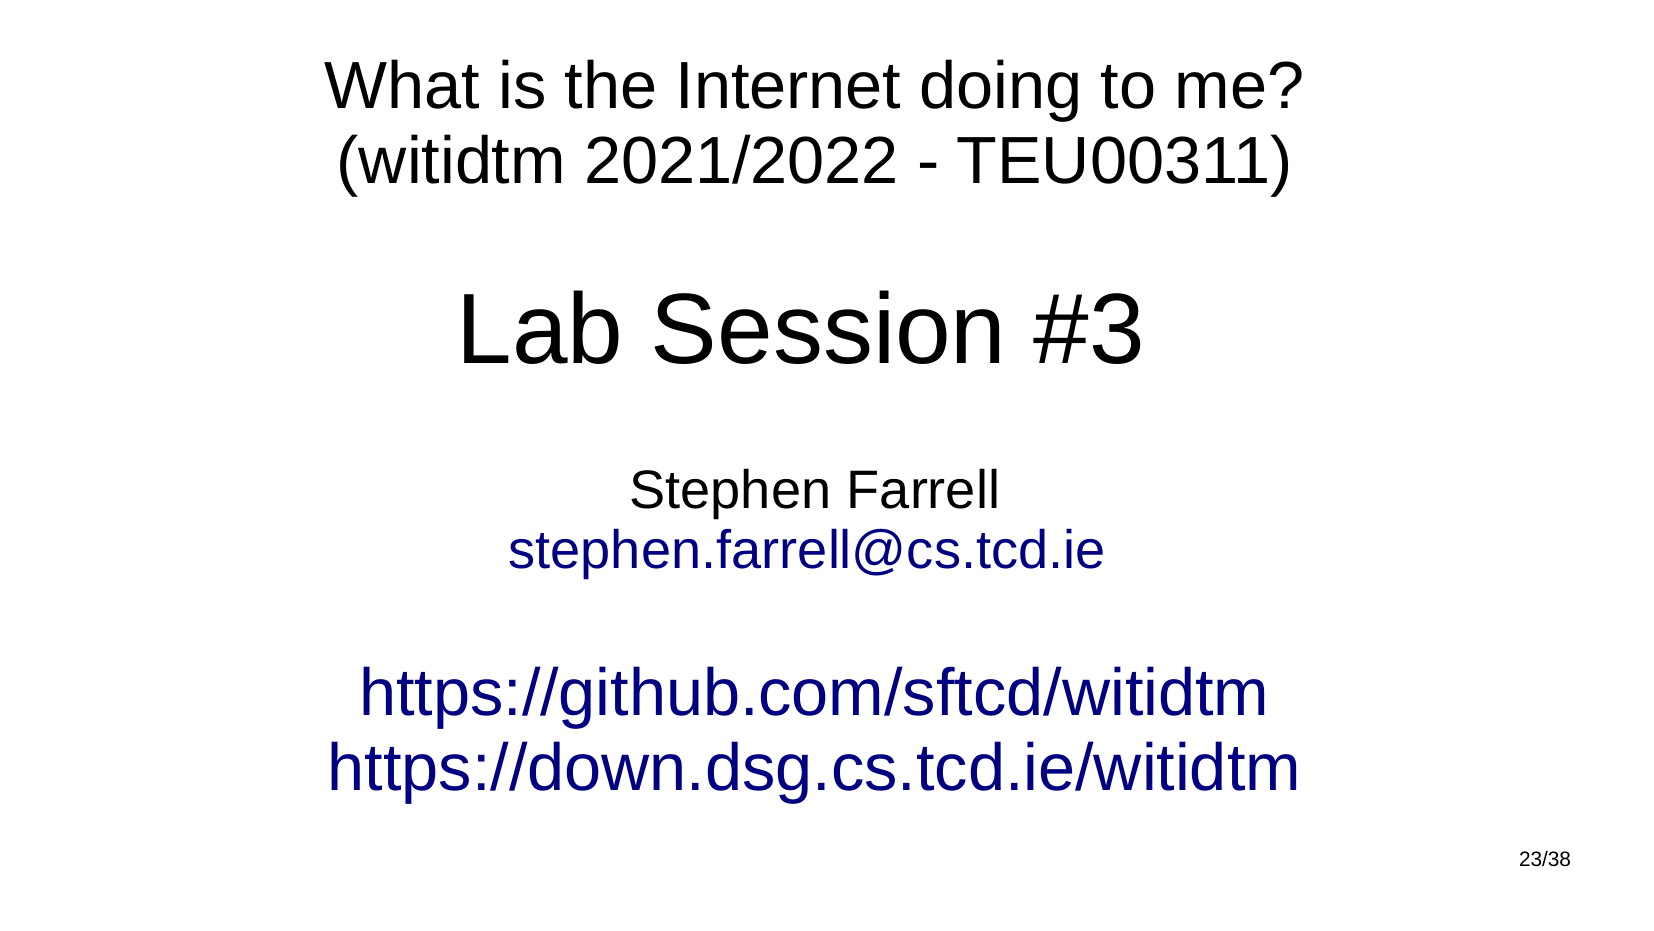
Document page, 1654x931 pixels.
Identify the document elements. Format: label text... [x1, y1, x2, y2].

subtitle What is the Internet doing to me? (witidtm 2021/2022 - TEU00311) Lab Session #3 Stephen Farrell stephen.farrell@cs.tcd.ie https://github.com/sftcd/witidtm https://down.dsg.cs.tcd.ie/witidtm [70, 48, 1559, 922]
